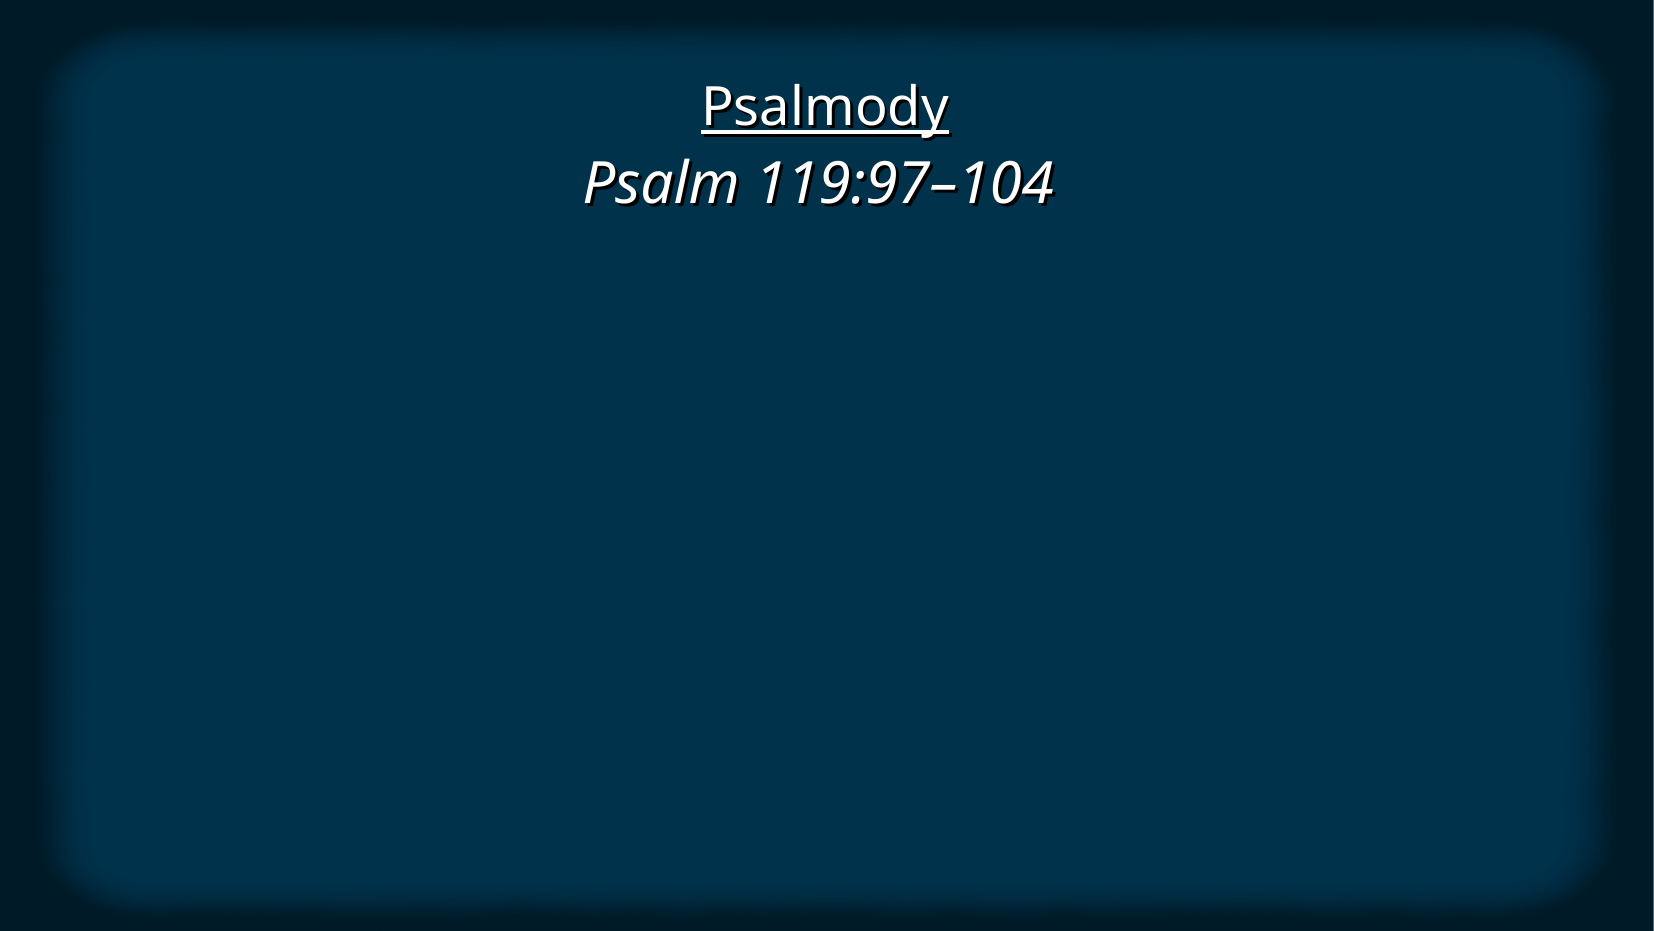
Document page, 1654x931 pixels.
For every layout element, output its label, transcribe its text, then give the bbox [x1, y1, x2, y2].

text_box Psalmody Psalm 119:97–104 [60, 60, 1591, 224]
picture [0, 0, 1654, 931]
